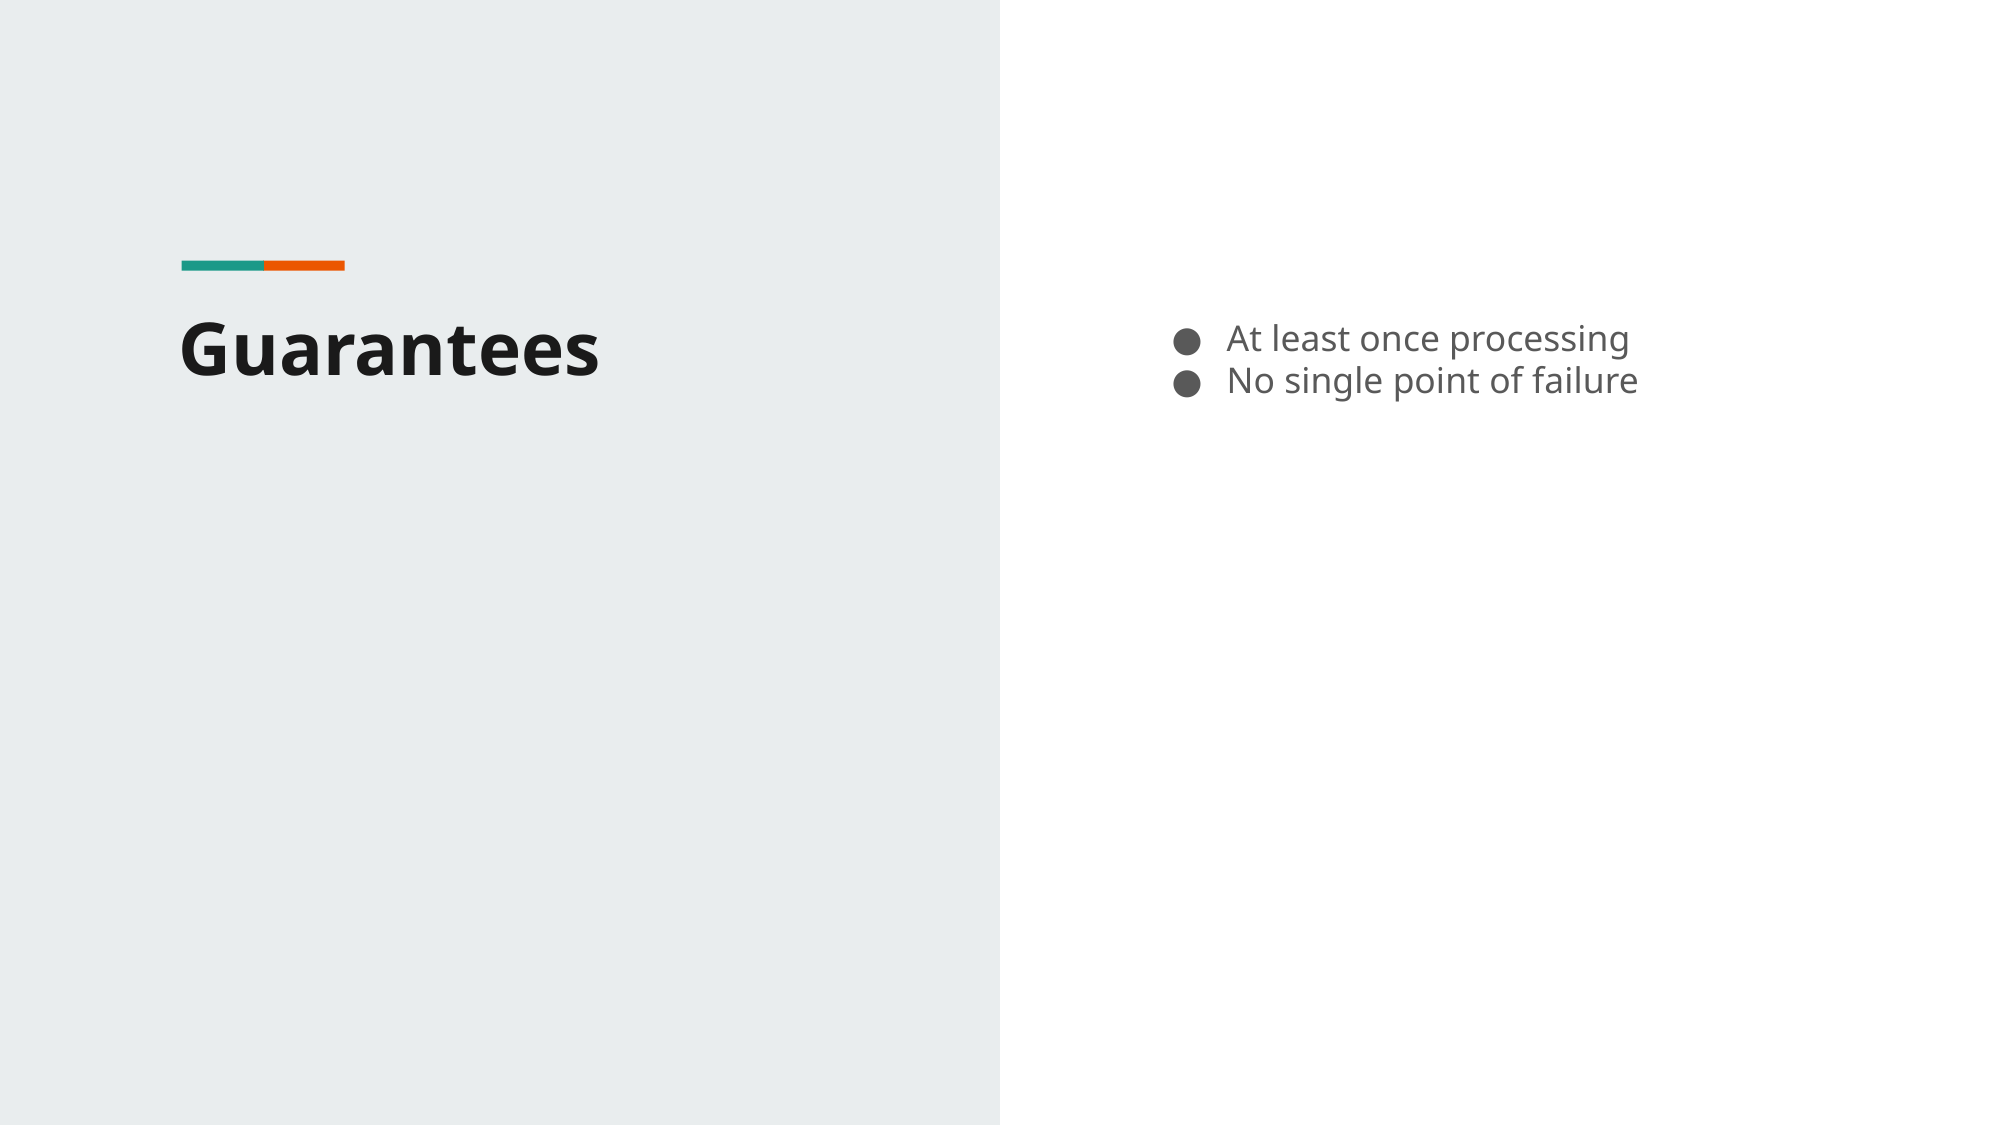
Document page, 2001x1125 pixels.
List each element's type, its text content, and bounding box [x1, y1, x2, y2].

list At least once processing No single point of failure [1131, 295, 1870, 958]
title Guarantees [158, 281, 881, 651]
